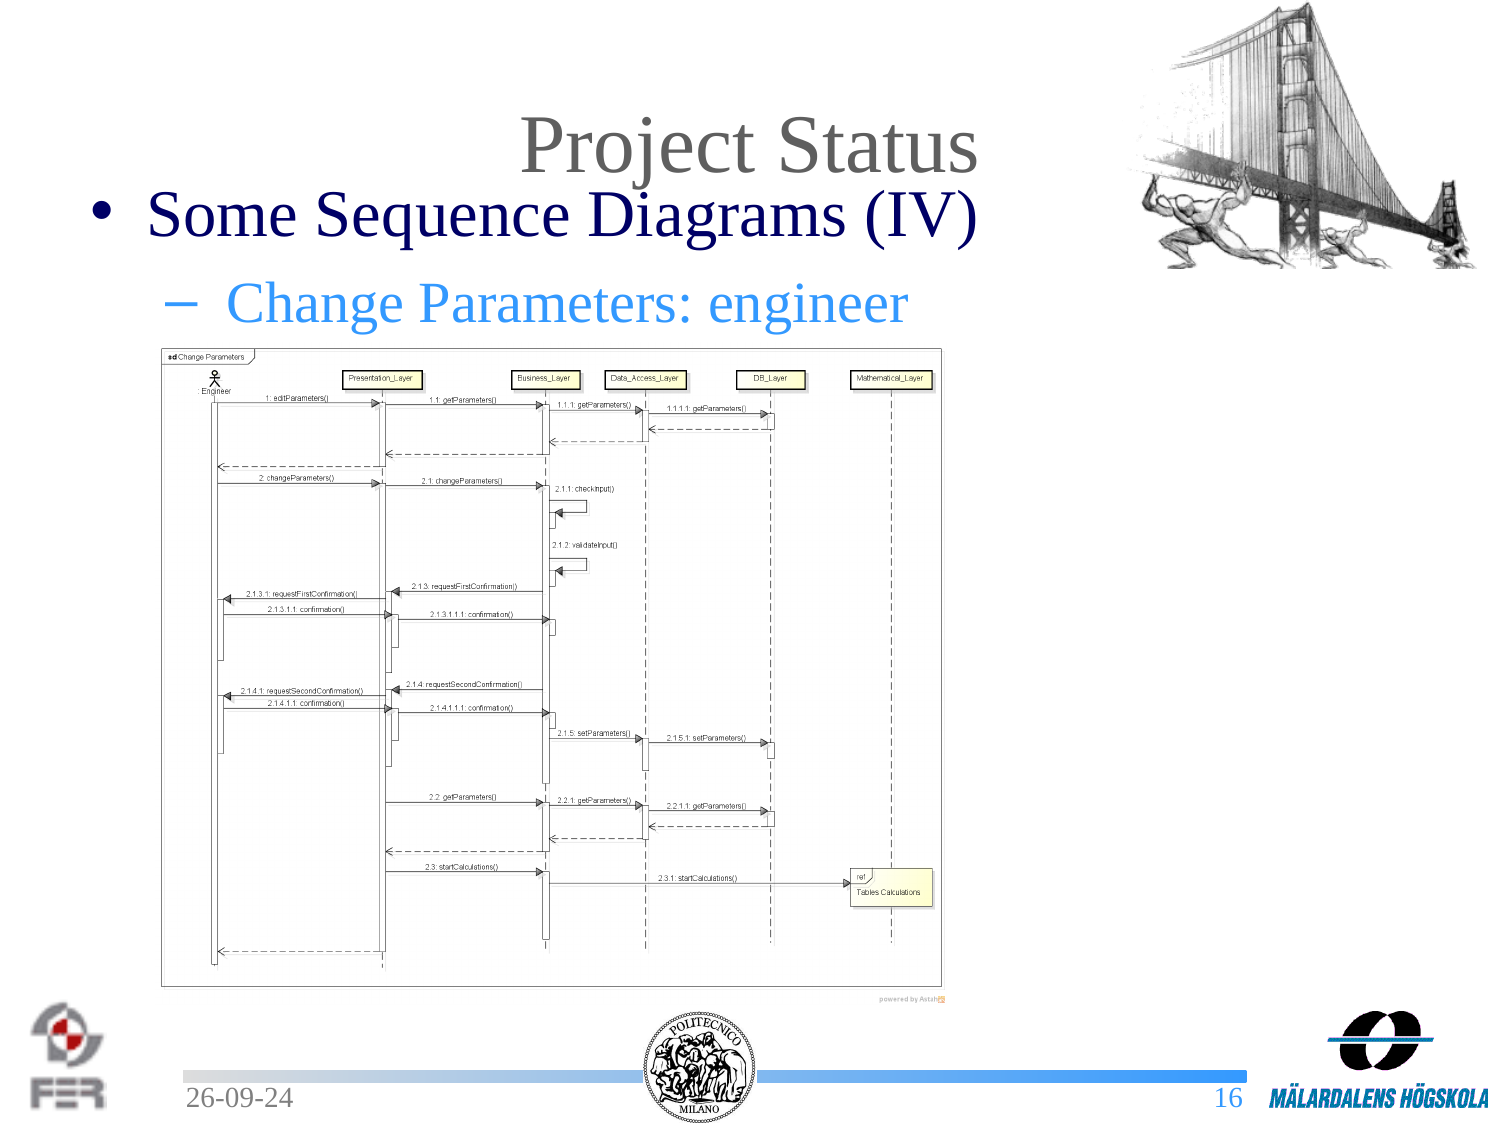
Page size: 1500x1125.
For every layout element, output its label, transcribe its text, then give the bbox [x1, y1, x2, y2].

picture [29, 987, 107, 1125]
picture [1454, 1091, 1459, 1108]
picture [155, 342, 947, 1005]
picture [1435, 1096, 1441, 1104]
picture [1122, 0, 1477, 269]
picture [1269, 1011, 1488, 1108]
list Some Sequence Diagrams (IV) Change Parameters: engineer [75, 162, 1426, 905]
picture [643, 1011, 757, 1123]
text_box <numero> [1186, 1070, 1258, 1114]
title Project Status [75, 45, 1122, 162]
picture [1368, 1093, 1374, 1104]
text_box 13-11-06 [171, 1070, 396, 1114]
